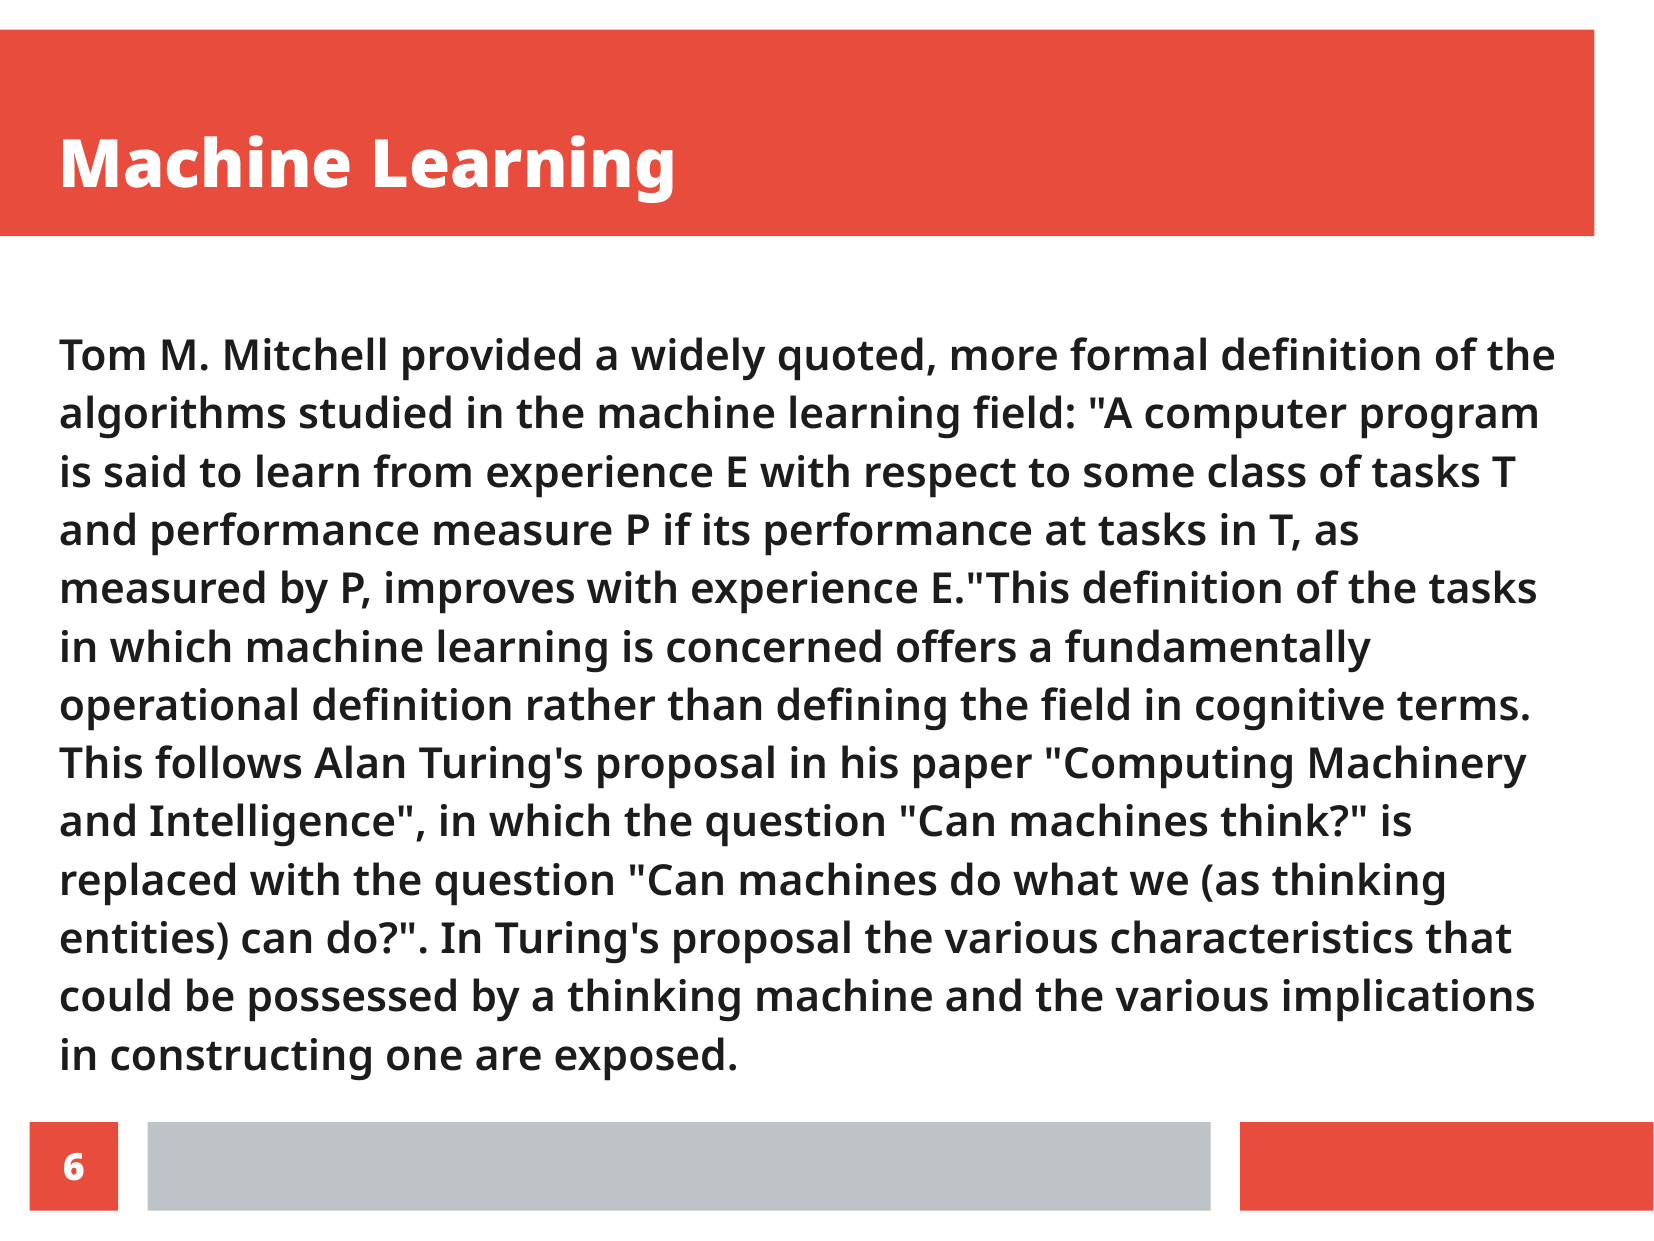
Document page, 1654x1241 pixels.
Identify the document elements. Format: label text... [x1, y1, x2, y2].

title Machine Learning [59, 59, 1595, 207]
list Tom M. Mitchell provided a widely quoted, more formal definition of the algorithms studied in the machine learning field: "A computer program is said to learn from experience E with respect to some class of tasks T and performance measure P if its performance at tasks in T, as measured by P, improves with experience E."This definition of the tasks in which machine learning is concerned offers a fundamentally operational definition rather than defining the field in cognitive terms. This follows Alan Turing's proposal in his paper "Computing Machinery and Intelligence", in which the question "Can machines think?" is replaced with the question "Can machines do what we (as thinking entities) can do?". In Turing's proposal the various characteristics that could be possessed by a thinking machine and the various implications in constructing one are exposed. [59, 324, 1565, 1093]
